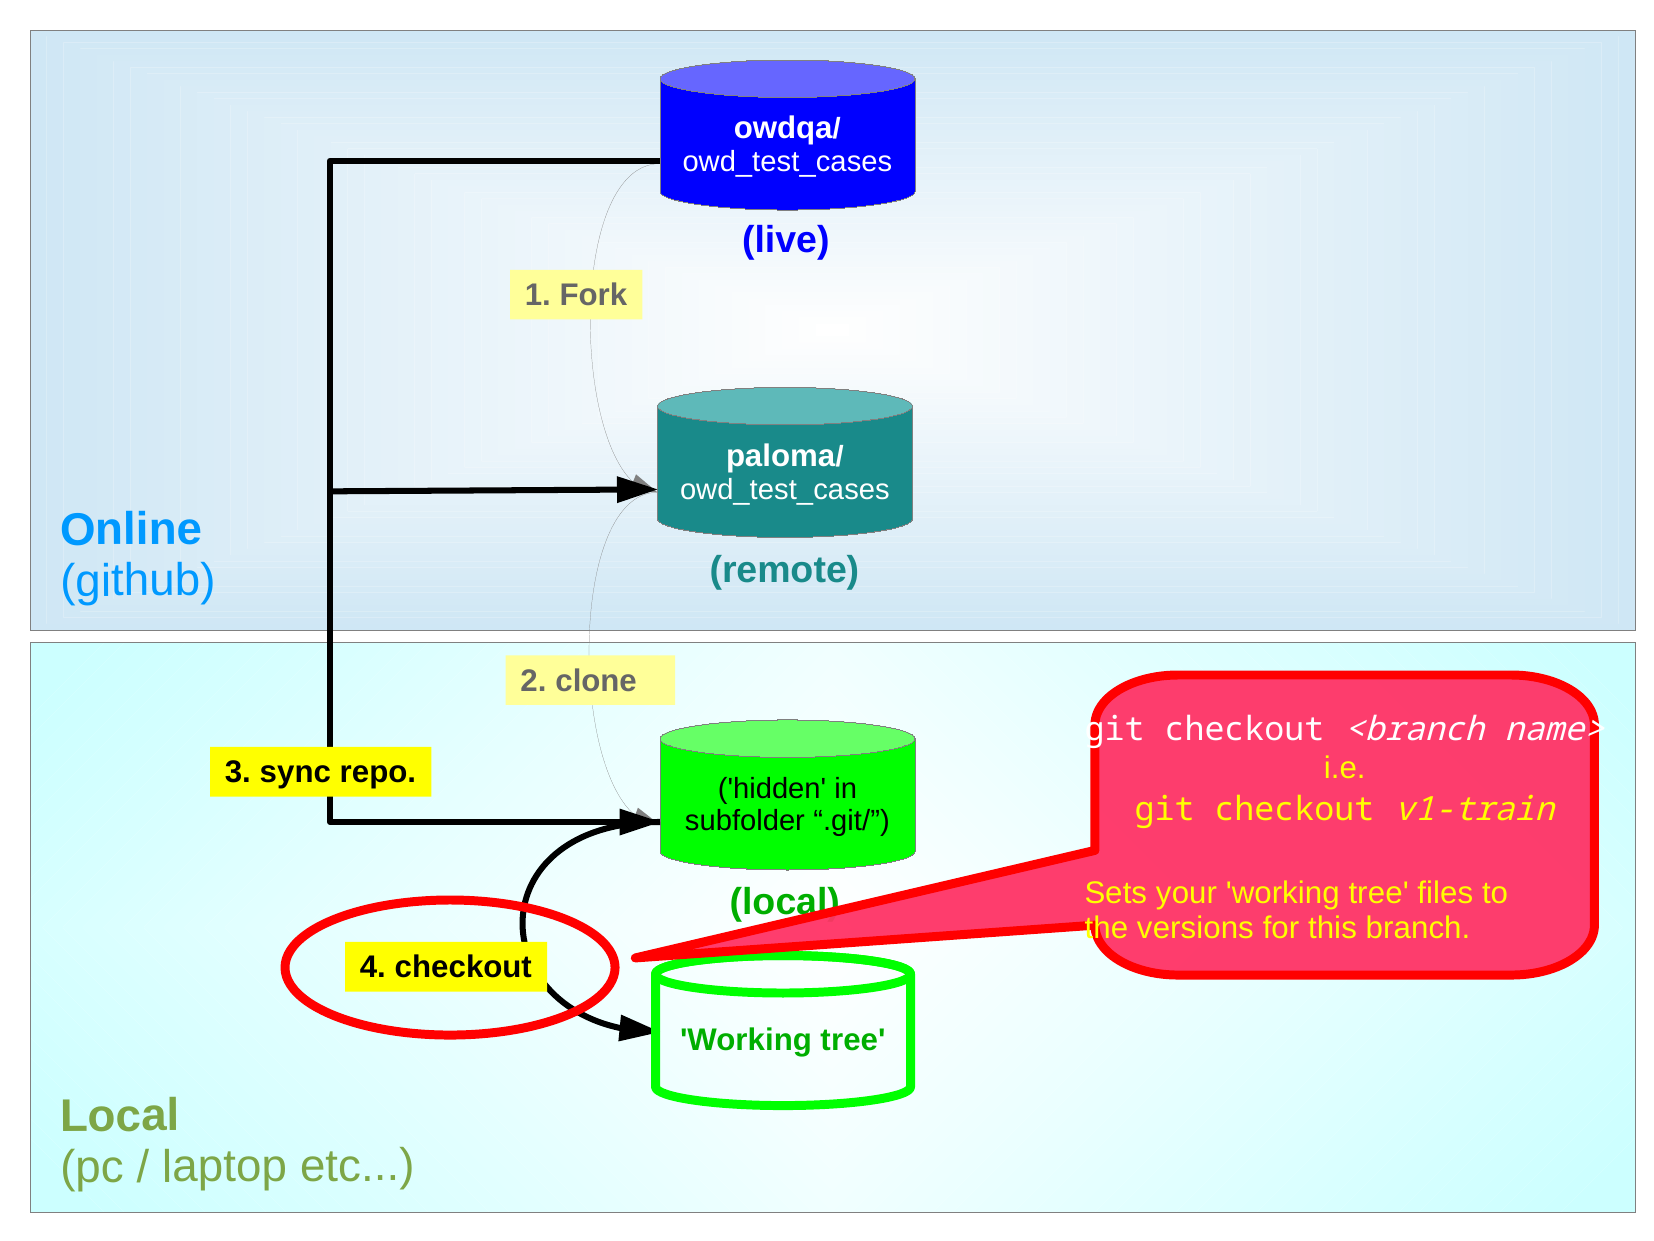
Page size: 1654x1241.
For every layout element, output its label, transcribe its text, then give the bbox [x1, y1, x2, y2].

text_box [30, 30, 1636, 631]
text_box Online (github) [45, 495, 231, 614]
text_box [290, 905, 567, 1030]
text_box ('hidden' in subfolder “.git/”) [660, 739, 916, 871]
text_box [333, 642, 629, 819]
text_box 'Working tree' [655, 976, 911, 1106]
text_box 3. sync repo. [210, 746, 432, 797]
text_box 4. checkout [345, 941, 548, 992]
text_box (remote) [694, 540, 875, 598]
text_box Local (pc / laptop etc...) [45, 1080, 430, 1200]
text_box [333, 493, 635, 631]
text_box 1. Fork [510, 269, 643, 320]
text_box [526, 913, 610, 1006]
text_box owdqa/ owd_test_cases [660, 79, 916, 210]
text_box [333, 164, 649, 488]
text_box (local) [714, 873, 856, 930]
text_box git checkout <branch name> i.e. git checkout v1-train Sets your 'working tree' files to the versions for this branch. [635, 675, 1595, 976]
text_box 2. clone [505, 655, 676, 705]
text_box [30, 642, 1636, 1213]
text_box (live) [727, 210, 845, 268]
text_box paloma/ owd_test_cases [657, 408, 913, 538]
